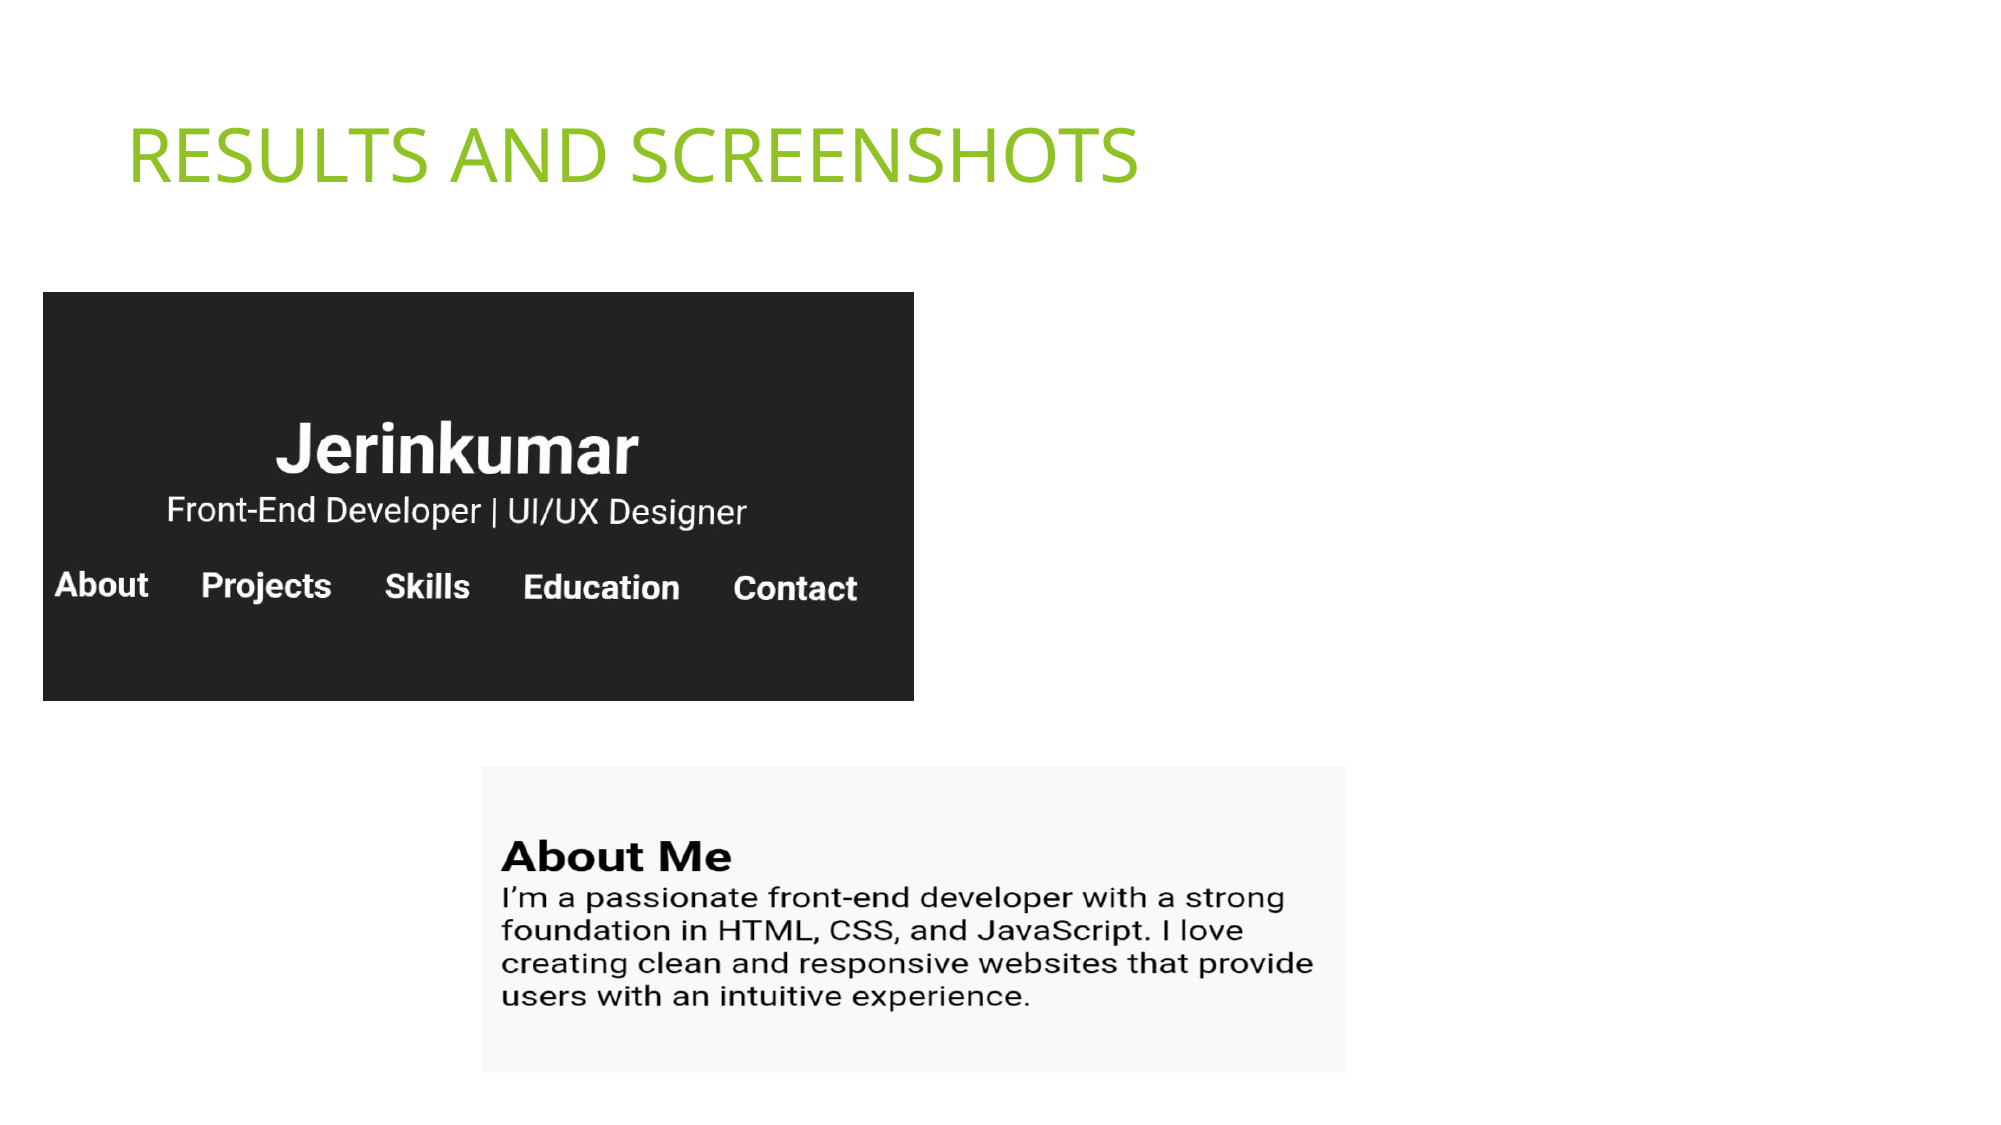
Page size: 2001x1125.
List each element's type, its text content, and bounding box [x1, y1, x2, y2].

title RESULTS AND SCREENSHOTS [111, 99, 1522, 317]
picture [481, 766, 1347, 1073]
picture [43, 292, 914, 701]
